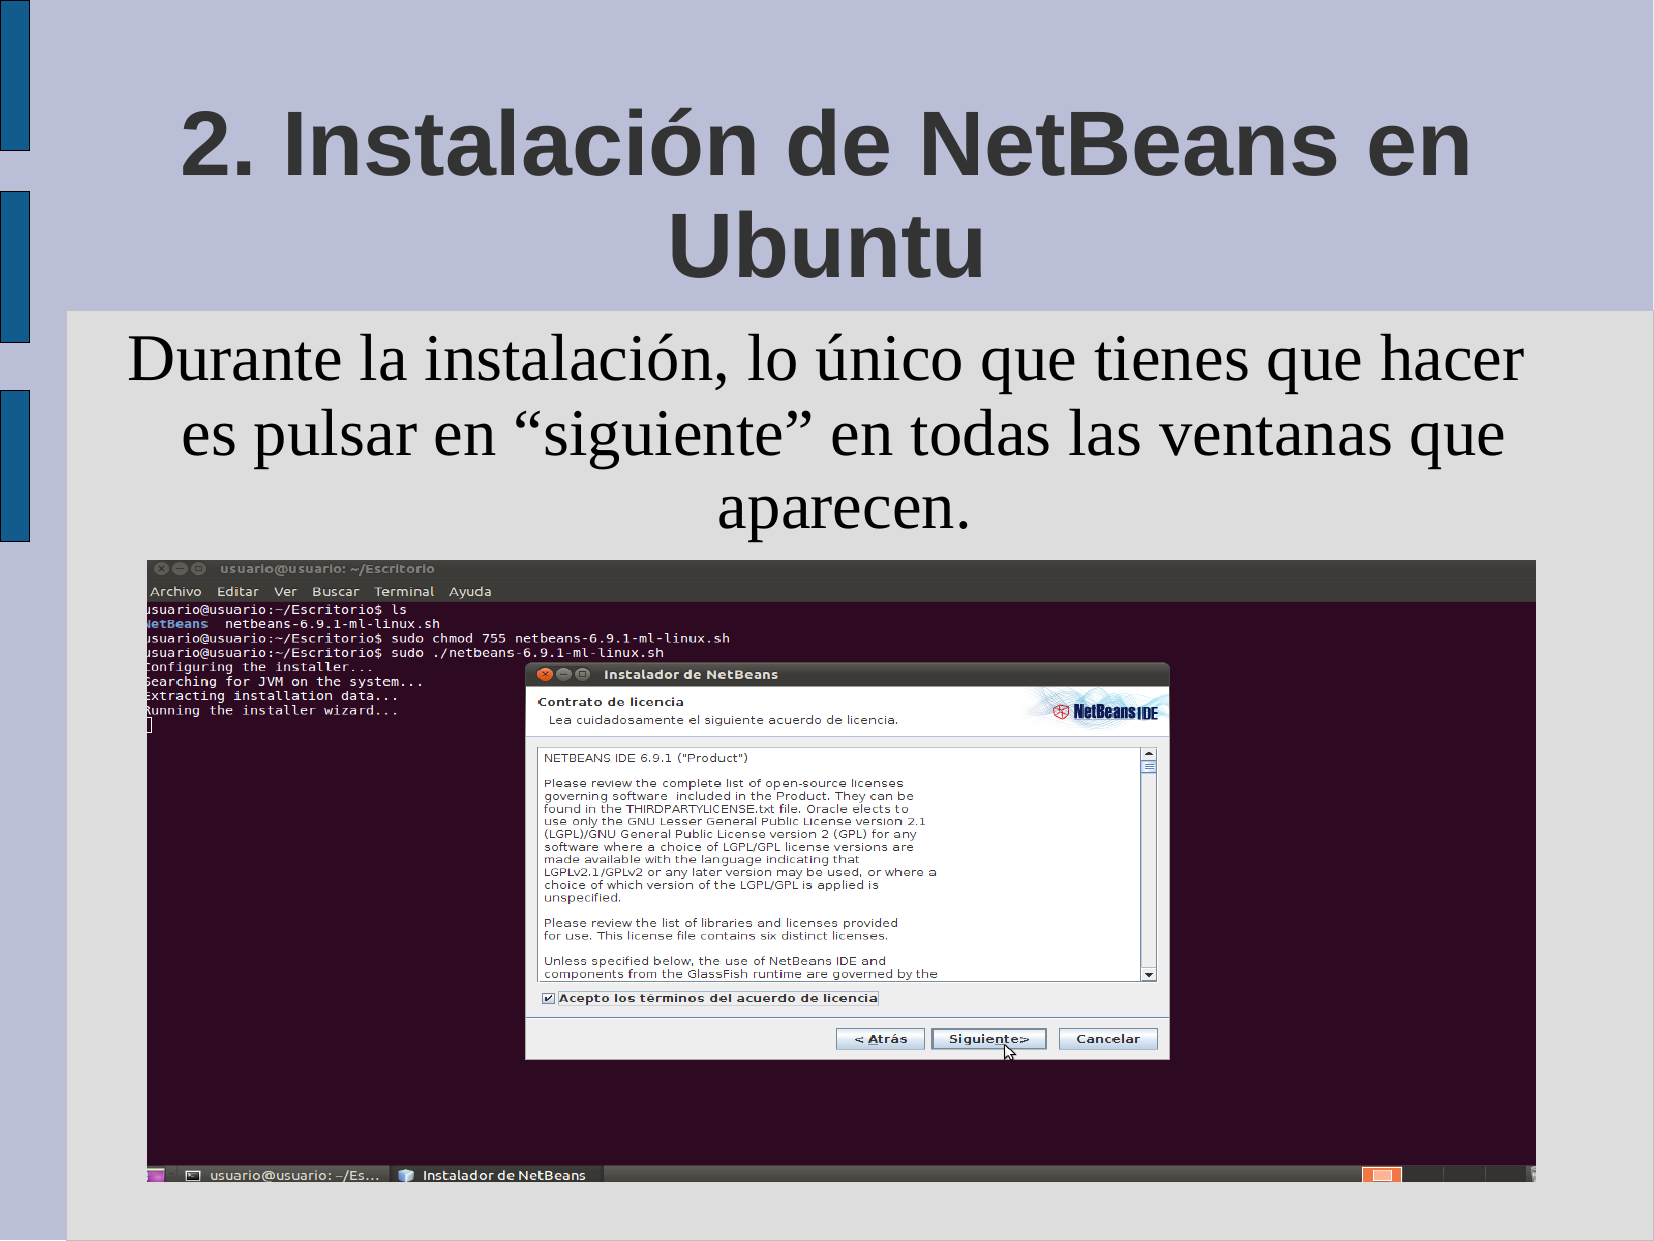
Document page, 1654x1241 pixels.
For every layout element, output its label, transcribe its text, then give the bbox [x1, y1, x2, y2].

picture [147, 560, 1536, 1182]
title 2. Instalación de NetBeans en Ubuntu [121, 92, 1534, 298]
subtitle Durante la instalación, lo único que tienes que hacer es pulsar en “siguiente” en todas las ventanas que aparecen. [121, 318, 1534, 621]
